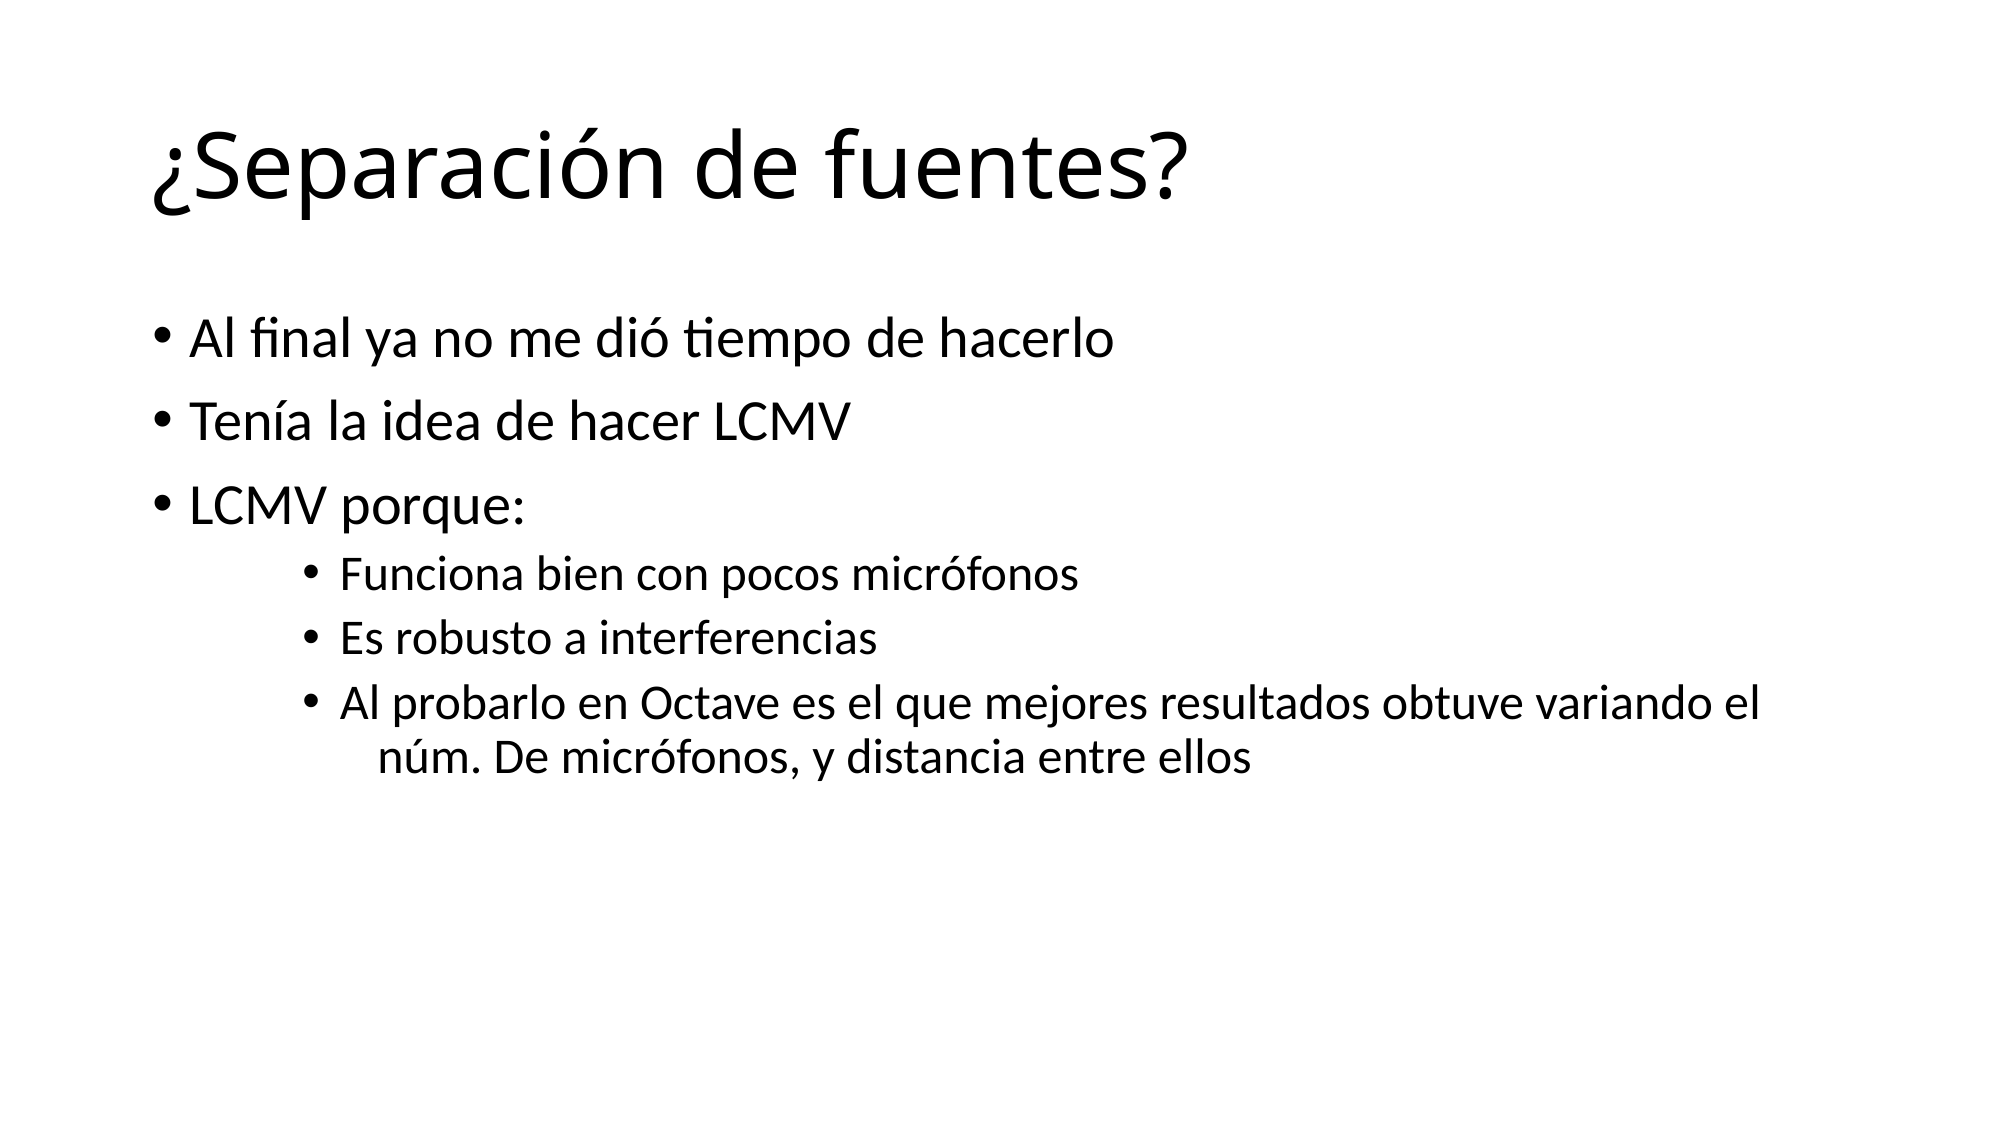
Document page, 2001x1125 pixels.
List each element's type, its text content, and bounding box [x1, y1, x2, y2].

title ¿Separación de fuentes? [137, 59, 1863, 278]
list Al final ya no me dió tiempo de hacerlo Tenía la idea de hacer LCMV LCMV porque: Funciona bien con pocos micrófonos Es robusto a interferencias Al probarlo en Octave es el que mejores resultados obtuve variando el núm. De micrófonos, y distancia entre ellos [137, 299, 1863, 1014]
